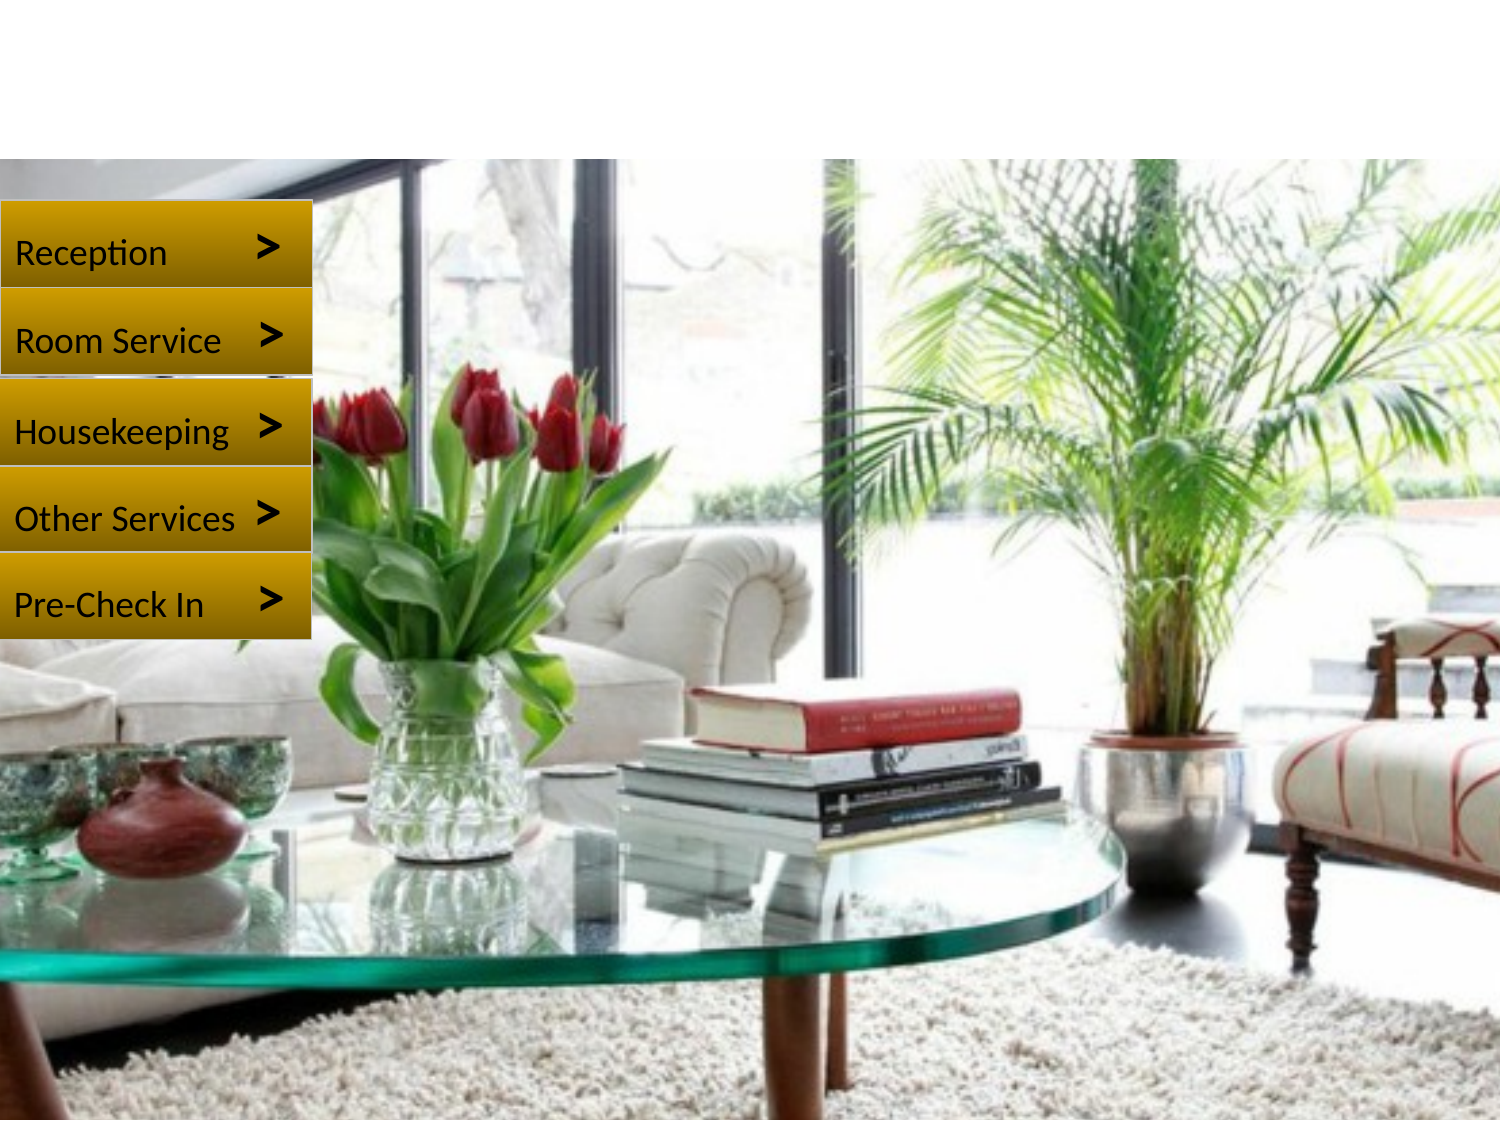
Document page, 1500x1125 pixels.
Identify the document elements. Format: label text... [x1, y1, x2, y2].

text_box Pre-Check In ˃ [0, 552, 312, 640]
text_box Housekeeping ˃ [0, 378, 312, 465]
picture [0, 159, 1500, 1120]
text_box Reception ˃ [0, 199, 313, 287]
text_box Room Service ˃ [0, 287, 313, 375]
text_box Other Services ˃ [0, 465, 312, 552]
